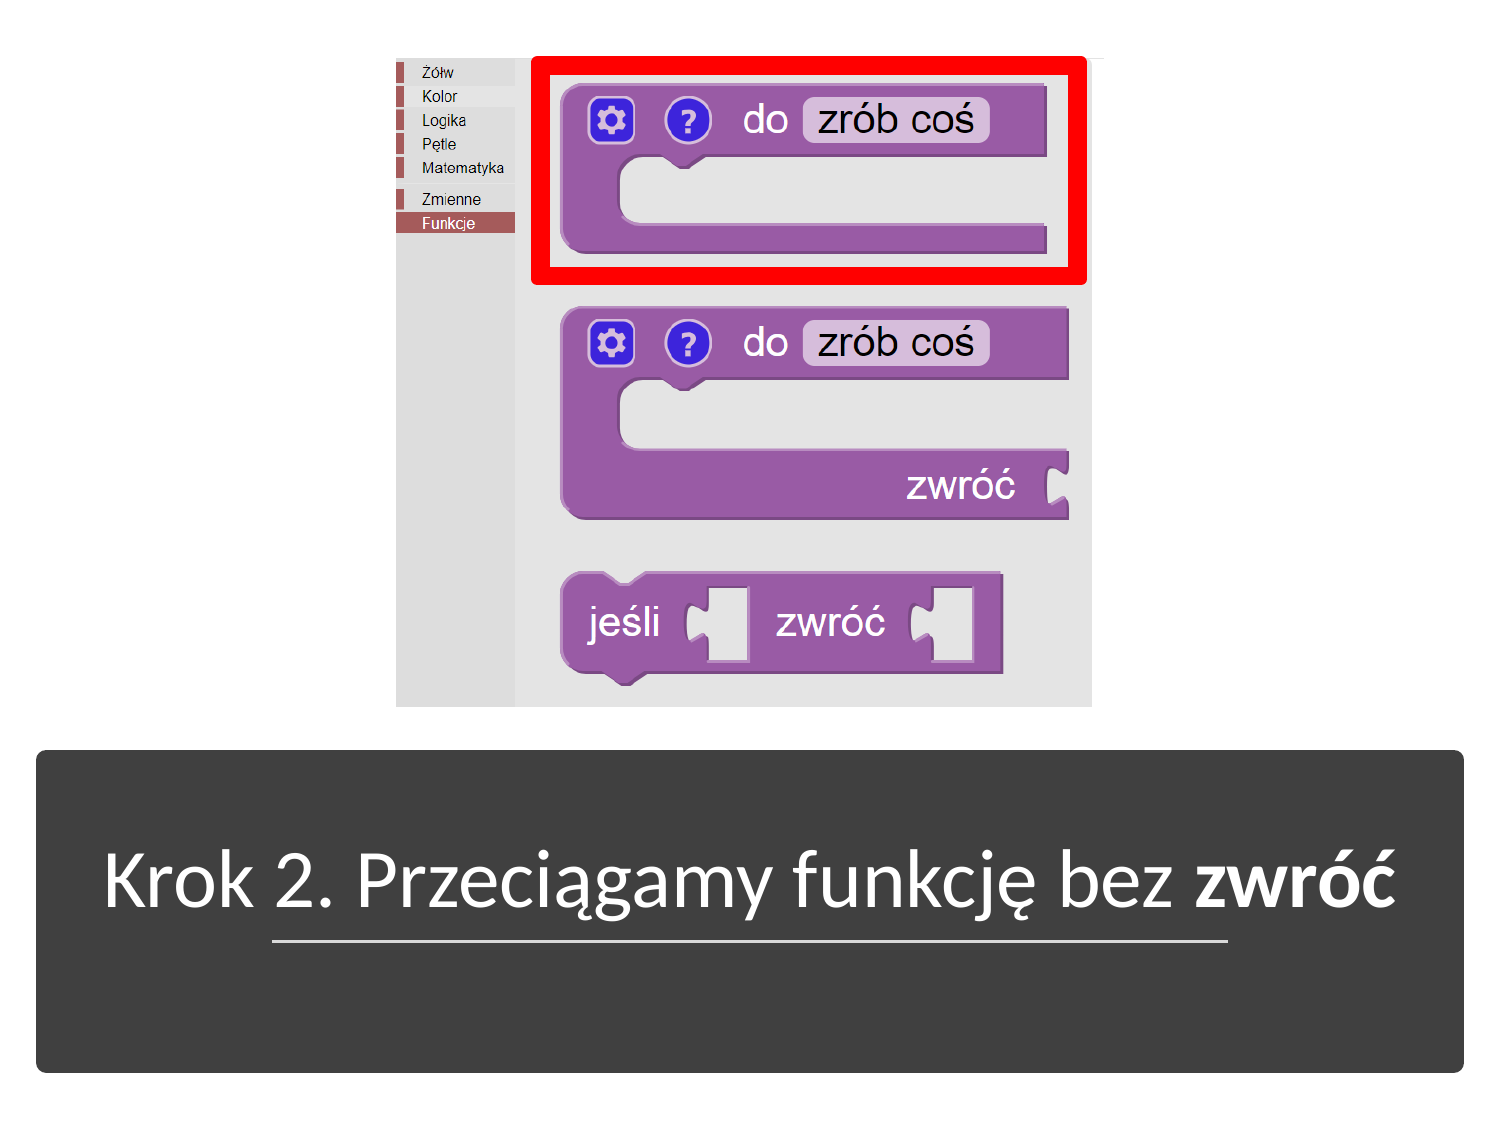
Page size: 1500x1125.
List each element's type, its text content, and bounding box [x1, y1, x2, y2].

text_box [46, 760, 1454, 1063]
title Krok 2. Przeciągamy funkcję bez zwróć [64, 780, 1436, 933]
picture [389, 50, 1104, 707]
text_box [537, 62, 1081, 280]
